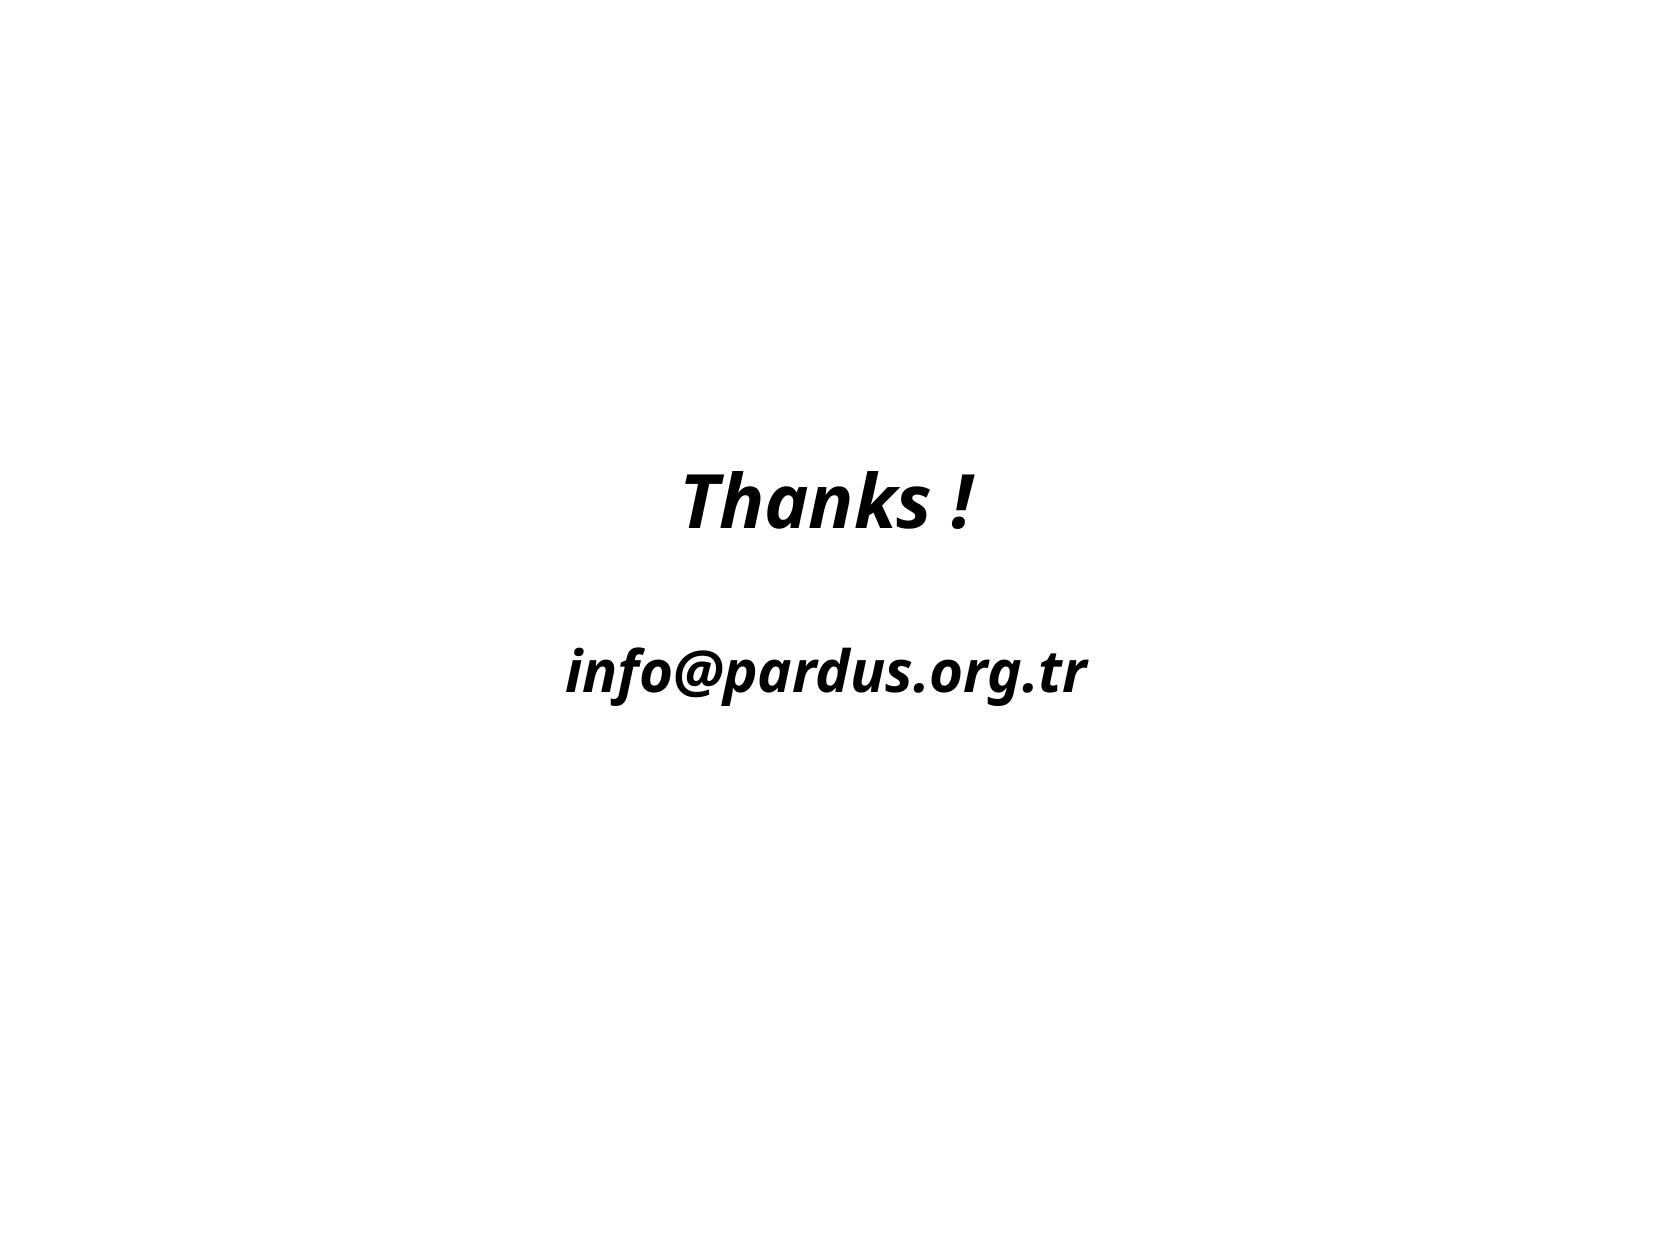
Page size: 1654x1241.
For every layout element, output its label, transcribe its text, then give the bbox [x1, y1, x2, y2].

subtitle Thanks ! info@pardus.org.tr [82, 56, 1571, 1102]
